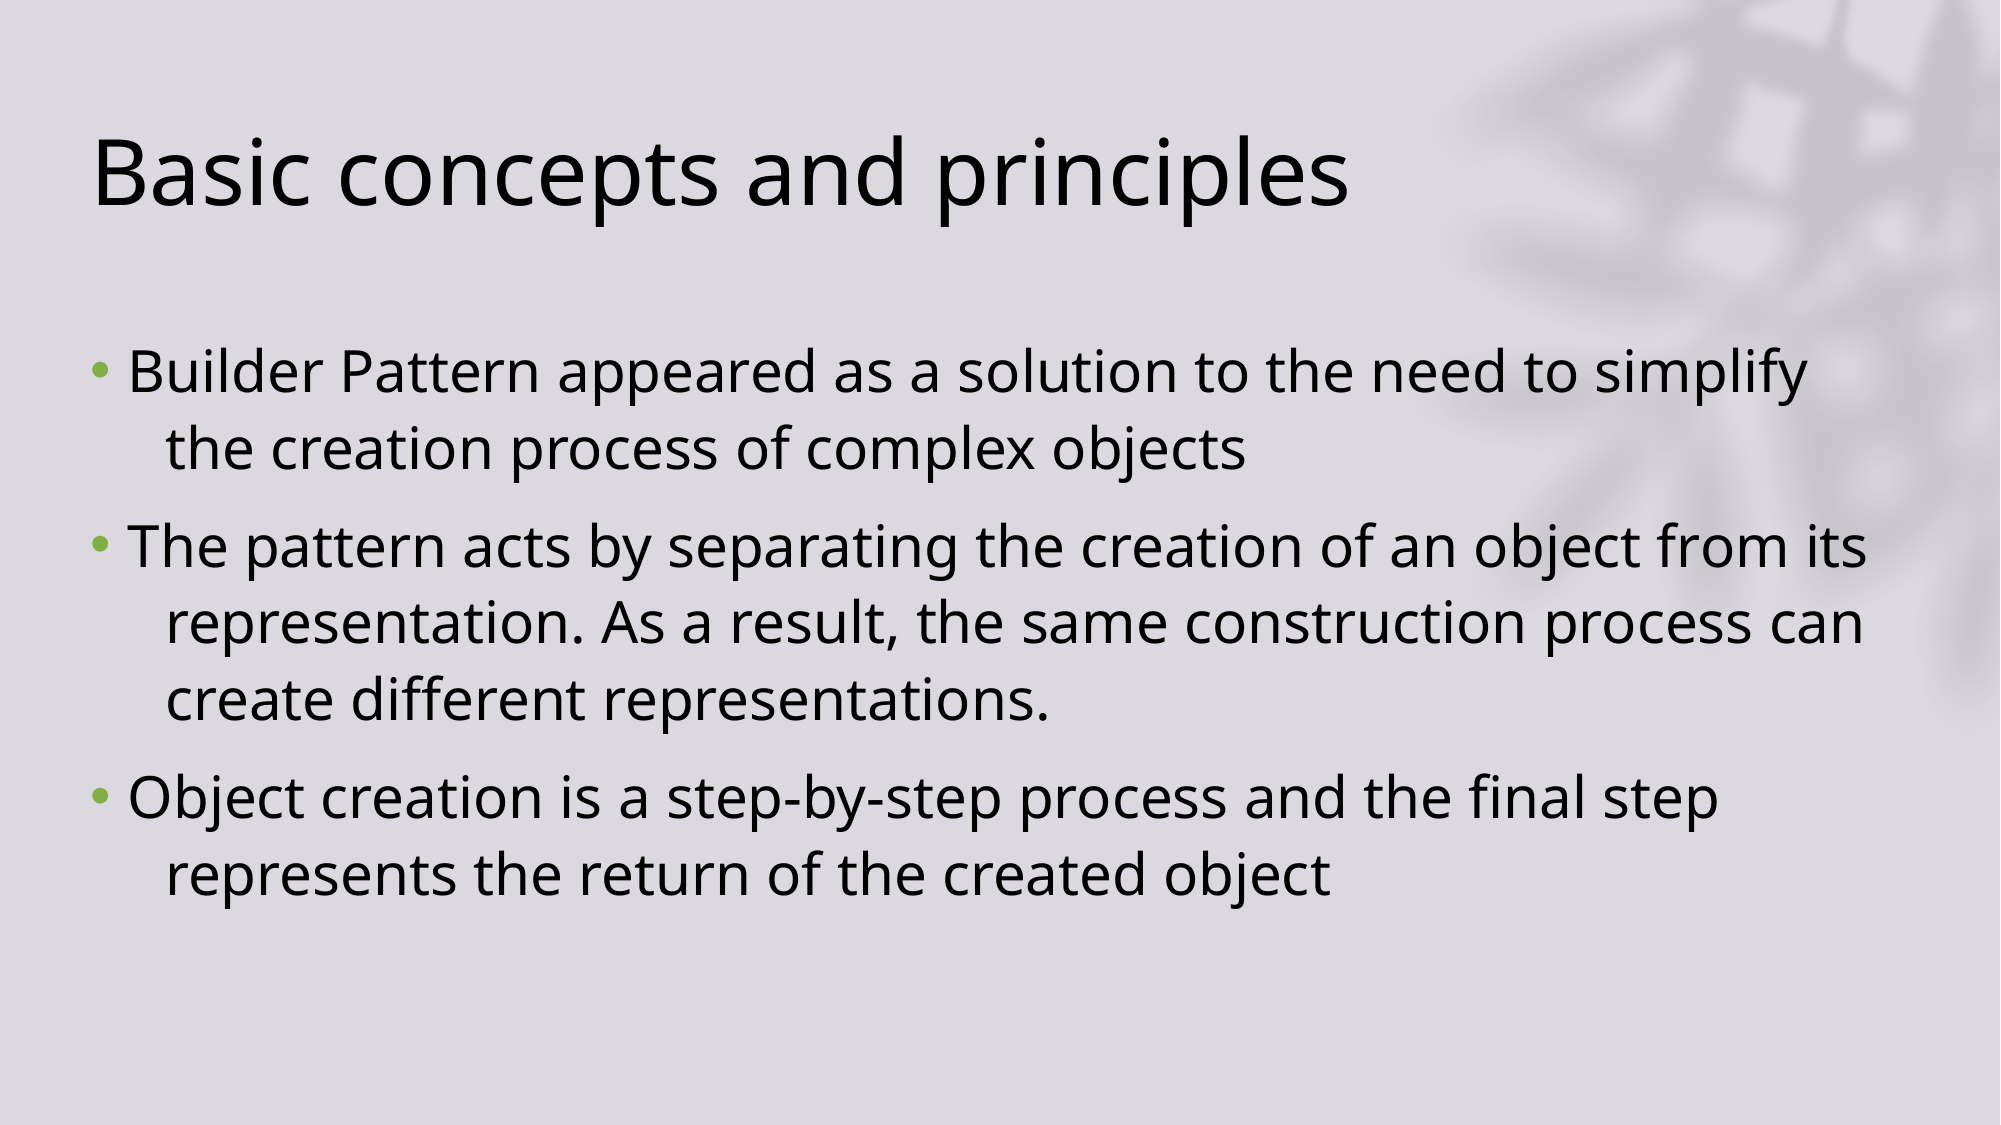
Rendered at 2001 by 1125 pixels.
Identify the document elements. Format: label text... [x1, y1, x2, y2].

title Basic concepts and principles [75, 60, 1863, 278]
list Builder Pattern appeared as a solution to the need to simplify the creation process of complex objects The pattern acts by separating the creation of an object from its representation. As a result, the same construction process can create different representations. Object creation is a step-by-step process and the final step represents the return of the created object [75, 319, 1925, 1009]
